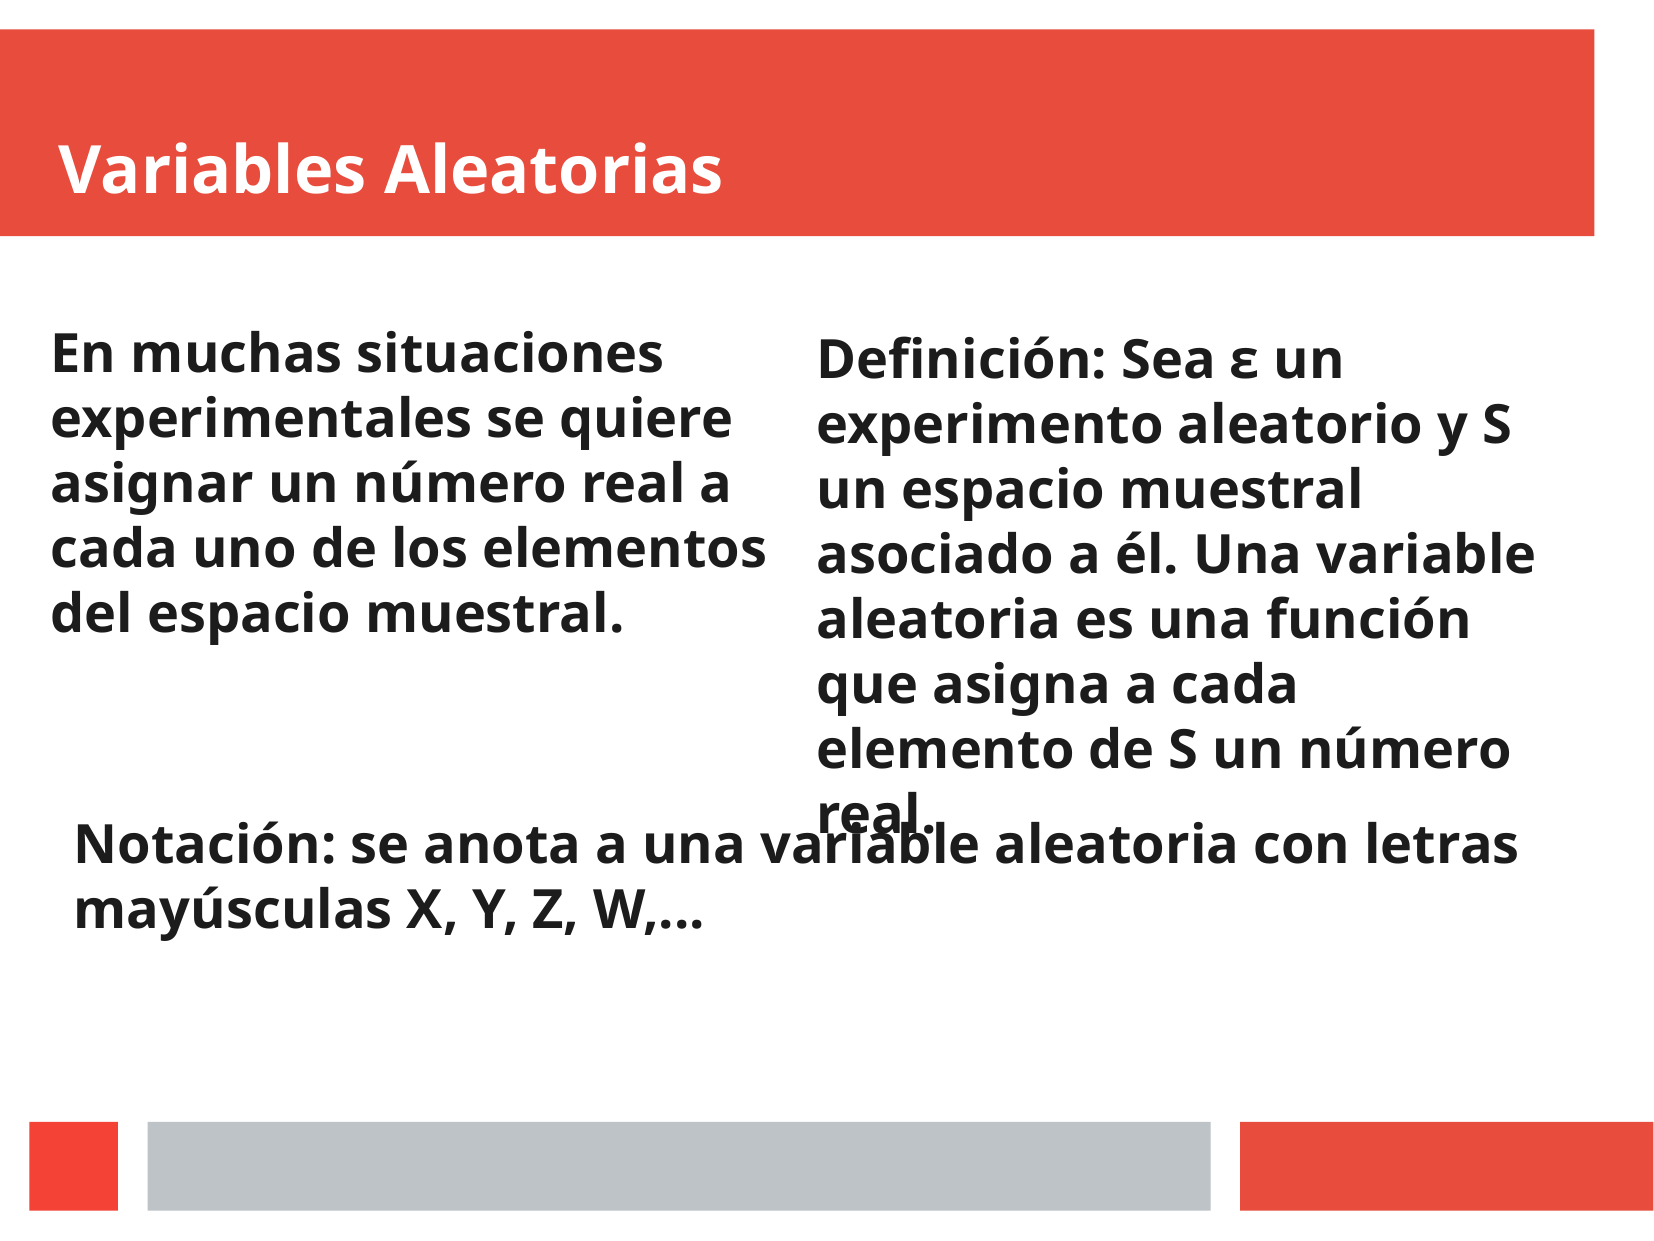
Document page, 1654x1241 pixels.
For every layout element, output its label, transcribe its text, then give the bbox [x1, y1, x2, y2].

text_box Variables Aleatorias [58, 58, 1595, 207]
text_box En muchas situaciones experimentales se quiere asignar un número real a cada uno de los elementos del espacio muestral. [50, 318, 786, 685]
text_box Definición: Sea ε un experimento aleatorio y S un espacio muestral asociado a él. Una variable aleatoria es una función que asigna a cada elemento de S un número real. [816, 324, 1552, 691]
text_box Notación: se anota a una variable aleatoria con letras mayúsculas X, Y, Z, W,... [73, 808, 1580, 1176]
